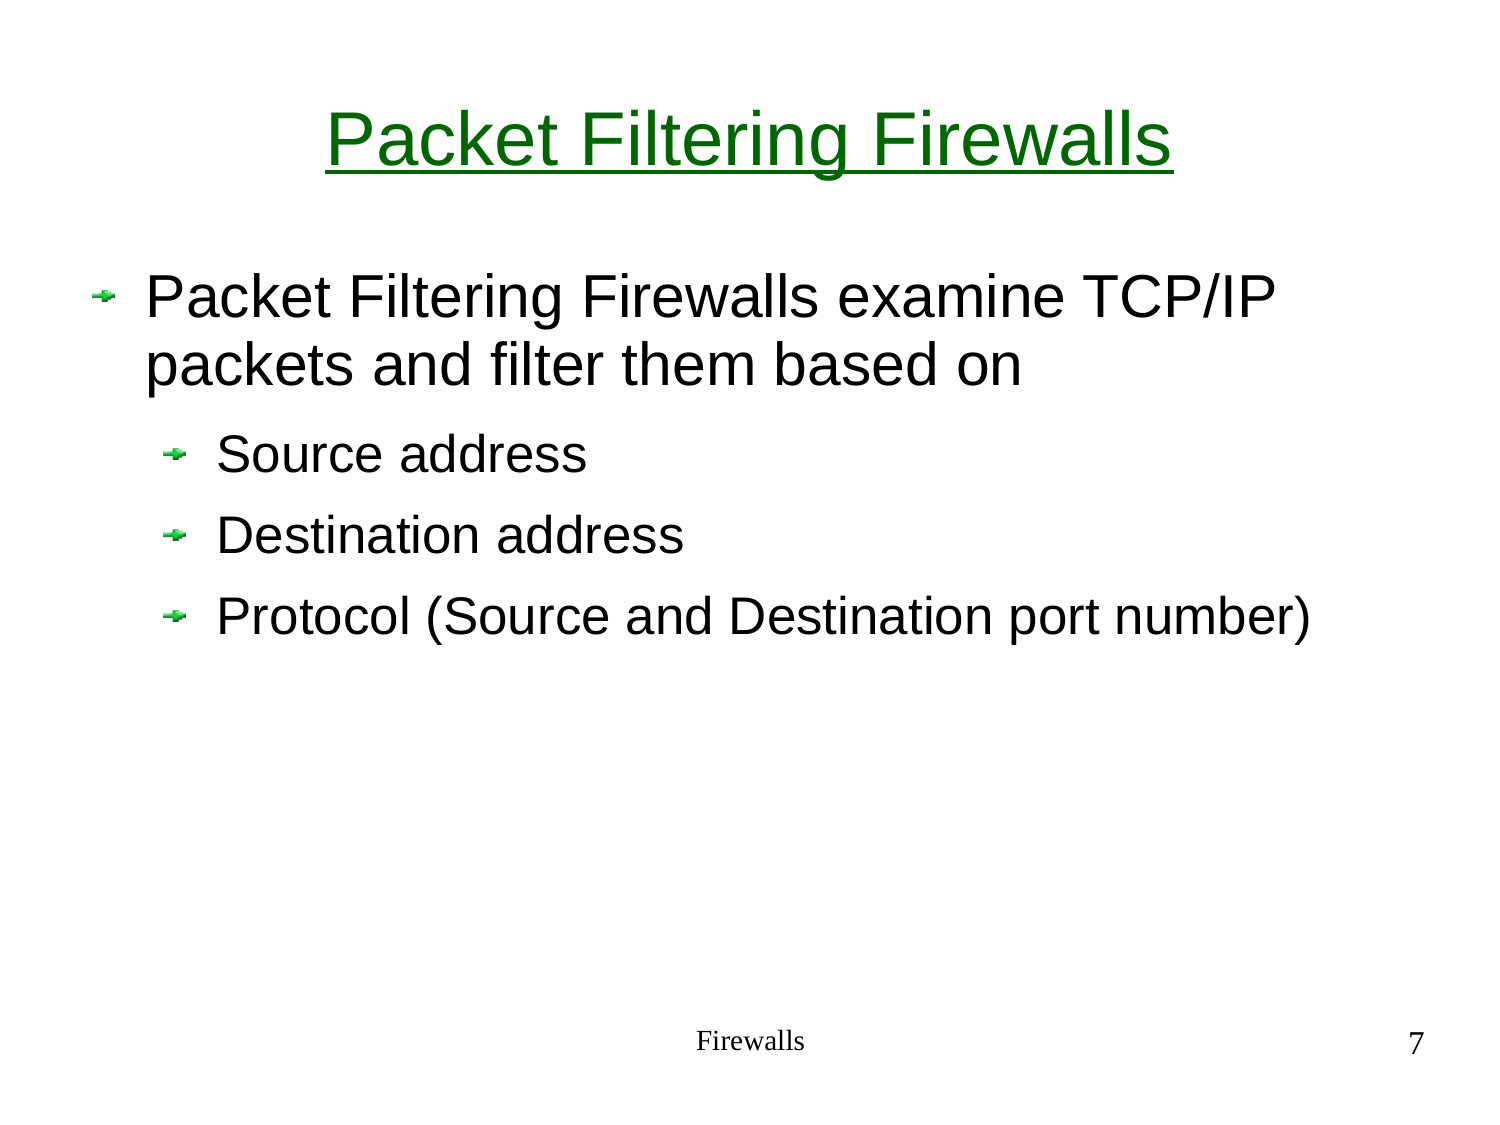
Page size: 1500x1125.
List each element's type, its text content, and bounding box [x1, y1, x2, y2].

list Packet Filtering Firewalls examine TCP/IP packets and filter them based on Source address Destination address Protocol (Source and Destination port number) [75, 262, 1425, 1006]
title Packet Filtering Firewalls [75, 45, 1425, 233]
